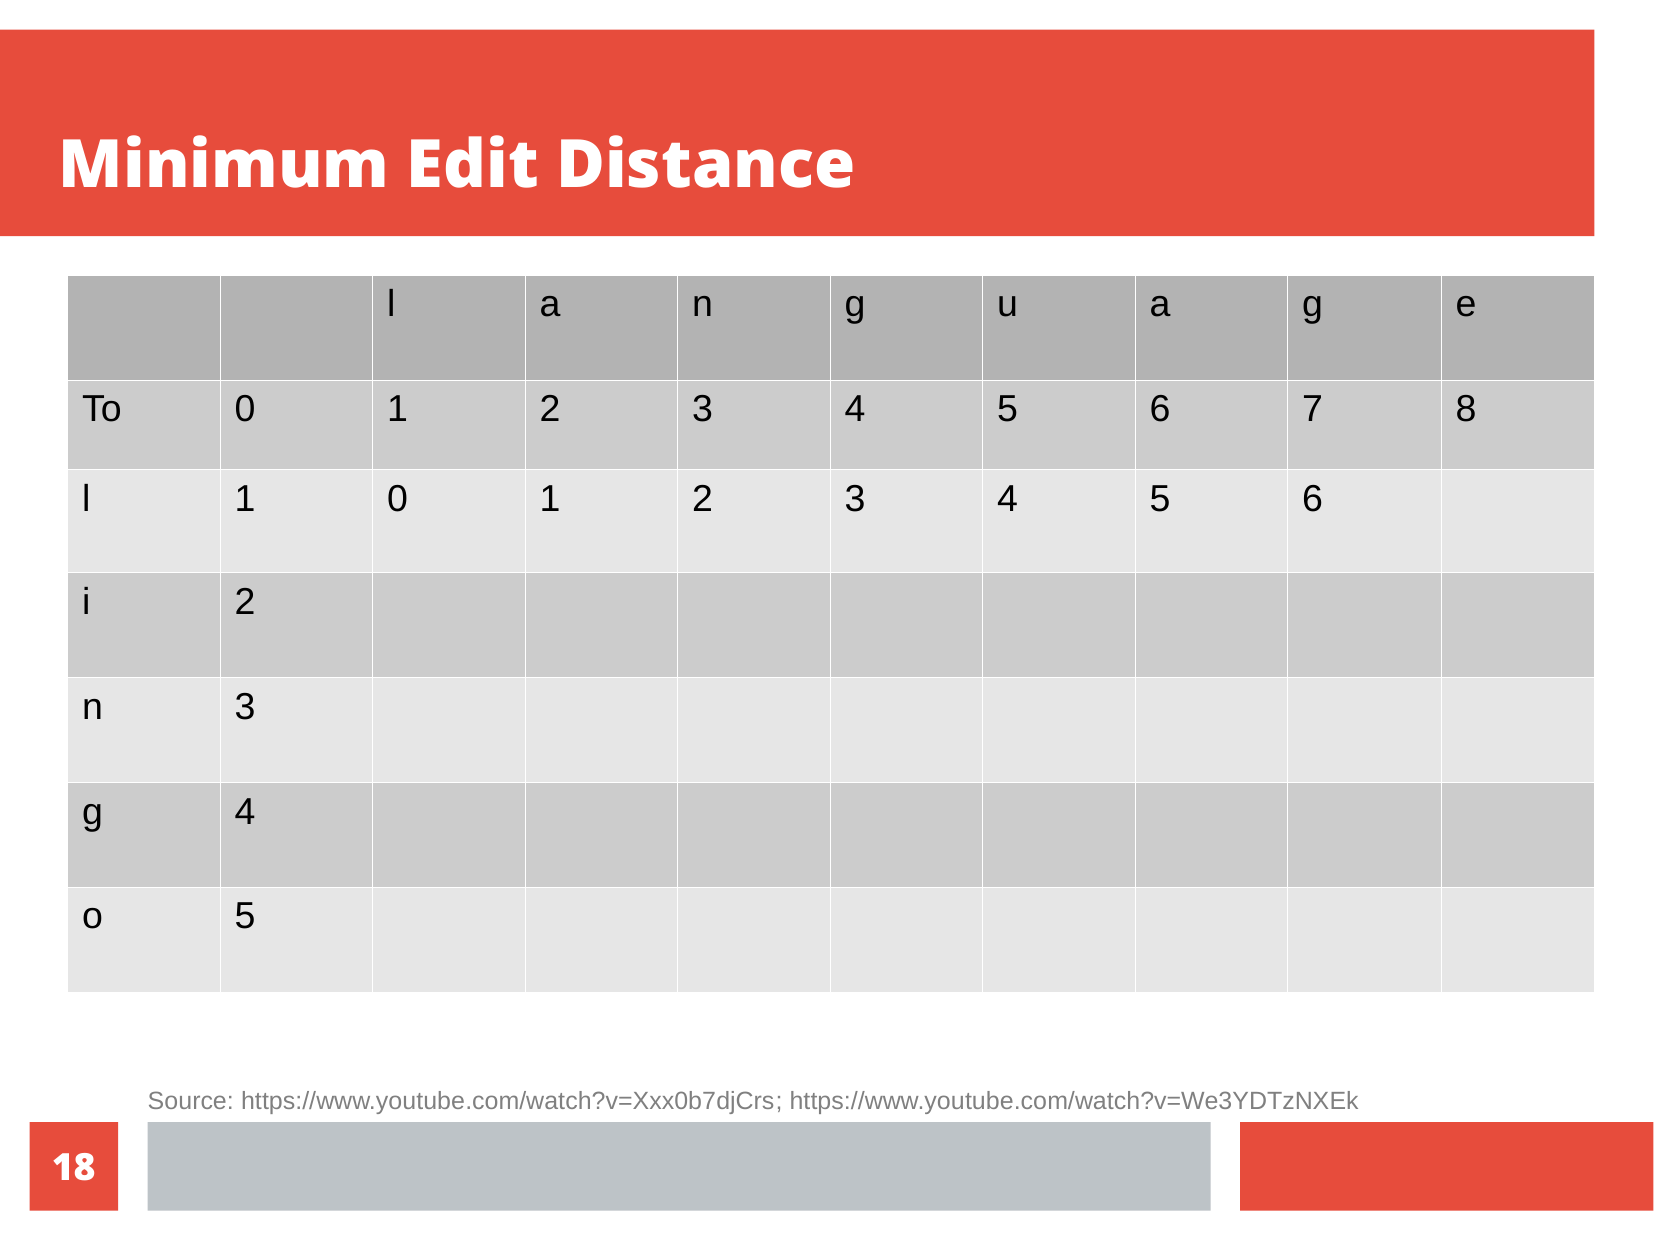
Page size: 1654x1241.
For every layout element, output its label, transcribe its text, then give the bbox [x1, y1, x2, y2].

table_cell 3 [678, 381, 830, 469]
table_cell [526, 783, 677, 887]
table_cell 5 [1136, 470, 1287, 572]
table_cell [1136, 888, 1287, 992]
table_cell [678, 678, 830, 782]
table_cell [678, 783, 830, 887]
table_cell 8 [1442, 381, 1594, 469]
table_header a [526, 276, 677, 380]
title Minimum Edit Distance [59, 59, 1595, 207]
table_cell [1288, 573, 1441, 677]
table_cell [983, 783, 1135, 887]
table_cell [526, 573, 677, 677]
table_header u [983, 276, 1135, 380]
table_cell [1136, 678, 1287, 782]
table_cell [373, 783, 525, 887]
table_cell [678, 573, 830, 677]
table_cell [1442, 470, 1594, 572]
table_cell [1442, 888, 1594, 992]
table_cell [526, 678, 677, 782]
table_cell 2 [678, 470, 830, 572]
table_cell [831, 783, 982, 887]
table_cell o [68, 888, 220, 992]
table_header g [831, 276, 982, 380]
table_cell [1442, 573, 1594, 677]
list Source: https://www.youtube.com/watch?v=Xxx0b7djCrs; https://www.youtube.com/watch?v=We3YDTzNXEk [112, 1086, 1619, 1128]
table_cell 1 [373, 381, 525, 469]
table_cell 4 [983, 470, 1135, 572]
table_cell [1288, 888, 1441, 992]
table_cell 2 [526, 381, 677, 469]
table_cell 3 [221, 678, 372, 782]
table_cell 5 [221, 888, 372, 992]
table_cell 6 [1288, 470, 1441, 572]
table_cell [373, 888, 525, 992]
table_cell l [68, 470, 220, 572]
table_cell n [68, 678, 220, 782]
table_cell [1288, 678, 1441, 782]
table_cell [526, 888, 677, 992]
table_cell [373, 573, 525, 677]
table_cell [1136, 783, 1287, 887]
table_cell To [68, 381, 220, 469]
table_cell i [68, 573, 220, 677]
table_cell [831, 573, 982, 677]
table_cell [678, 888, 830, 992]
table_cell [983, 888, 1135, 992]
table_cell 0 [221, 381, 372, 469]
table_cell [831, 678, 982, 782]
table_cell [1136, 573, 1287, 677]
table_cell 3 [831, 470, 982, 572]
table_cell [1288, 783, 1441, 887]
table_header [68, 276, 220, 380]
table_cell g [68, 783, 220, 887]
table_cell 4 [221, 783, 372, 887]
table_cell 1 [526, 470, 677, 572]
table_cell [373, 678, 525, 782]
table_header g [1288, 276, 1441, 380]
table_header e [1442, 276, 1594, 380]
table_cell 5 [983, 381, 1135, 469]
table_cell [831, 888, 982, 992]
table_header [221, 276, 372, 380]
table_header l [373, 276, 525, 380]
table_cell 1 [221, 470, 372, 572]
table_cell 2 [221, 573, 372, 677]
table_cell 4 [831, 381, 982, 469]
table_cell [1442, 783, 1594, 887]
table_cell 0 [373, 470, 525, 572]
table_header a [1136, 276, 1287, 380]
table_cell [983, 678, 1135, 782]
table_cell 6 [1136, 381, 1287, 469]
table_cell [983, 573, 1135, 677]
table_cell [1442, 678, 1594, 782]
table_cell 7 [1288, 381, 1441, 469]
table_header n [678, 276, 830, 380]
